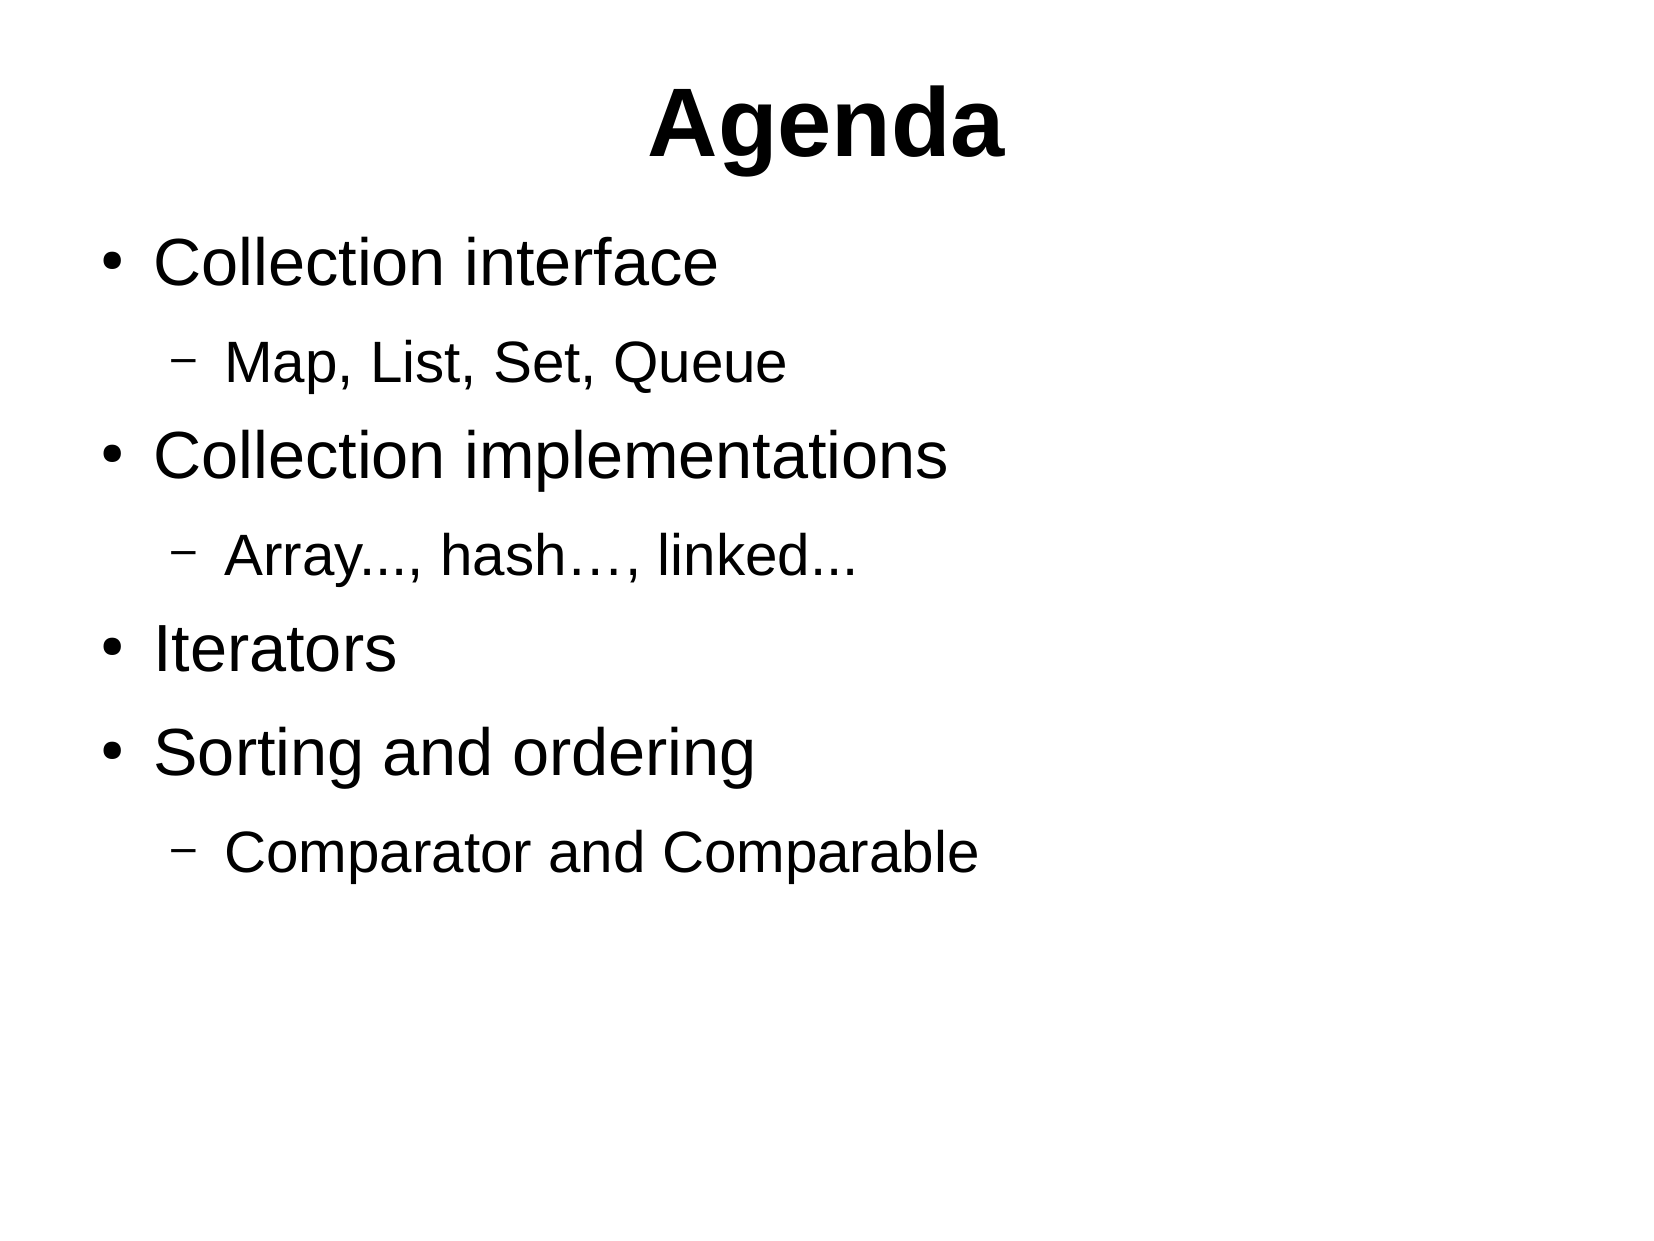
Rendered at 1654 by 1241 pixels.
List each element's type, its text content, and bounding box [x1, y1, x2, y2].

list Collection interface Map, List, Set, Queue Collection implementations Array..., hash…, linked... Iterators Sorting and ordering Comparator and Comparable [82, 225, 1538, 1186]
title Agenda [82, 49, 1571, 196]
